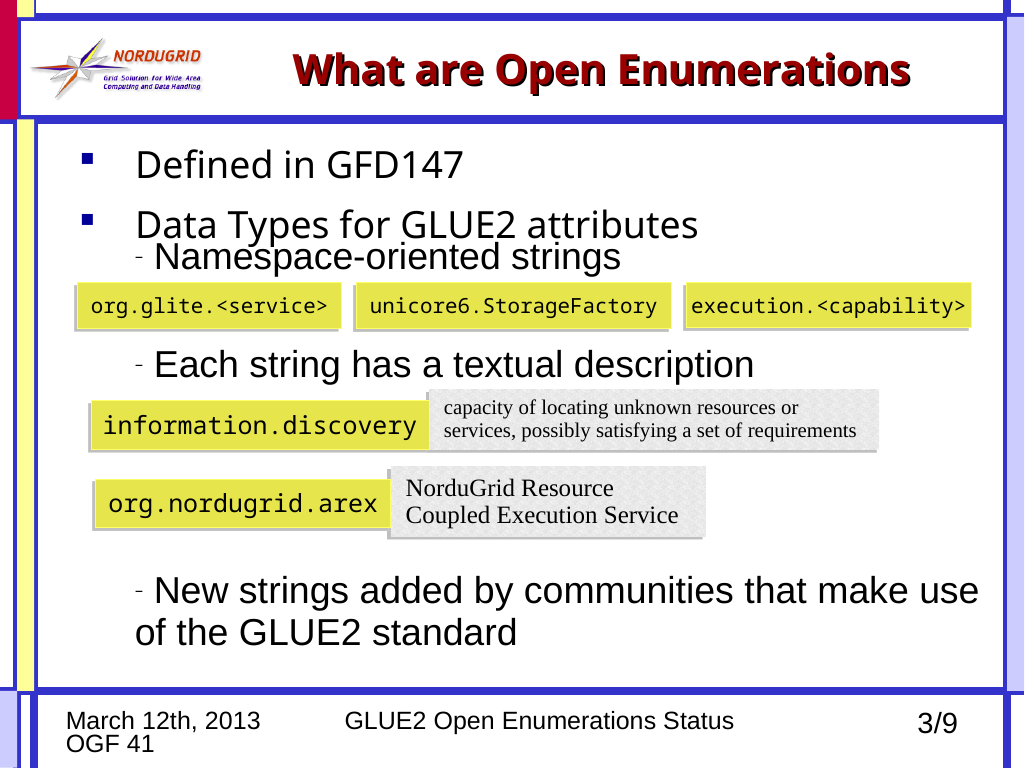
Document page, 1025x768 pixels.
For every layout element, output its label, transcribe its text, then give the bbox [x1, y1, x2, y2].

text_box NorduGrid Resource Coupled Execution Service [390, 466, 706, 537]
text_box org.nordugrid.arex [95, 479, 391, 528]
text_box Each string has a textual description [120, 336, 903, 394]
text_box Namespace-oriented strings [120, 228, 931, 286]
text_box New strings added by communities that make use of the GLUE2 standard [49, 562, 1025, 662]
title What are Open Enumerations [225, 29, 978, 108]
text_box information.discovery [91, 400, 430, 450]
text_box capacity of locating unknown resources or services, possibly satisfying a set of requirements [429, 394, 880, 450]
text_box execution.<capability> [686, 282, 972, 328]
list Defined in GFD147 Data Types for GLUE2 attributes [37, 138, 960, 645]
picture [27, 34, 205, 101]
text_box unicore6.StorageFactory [356, 286, 672, 329]
